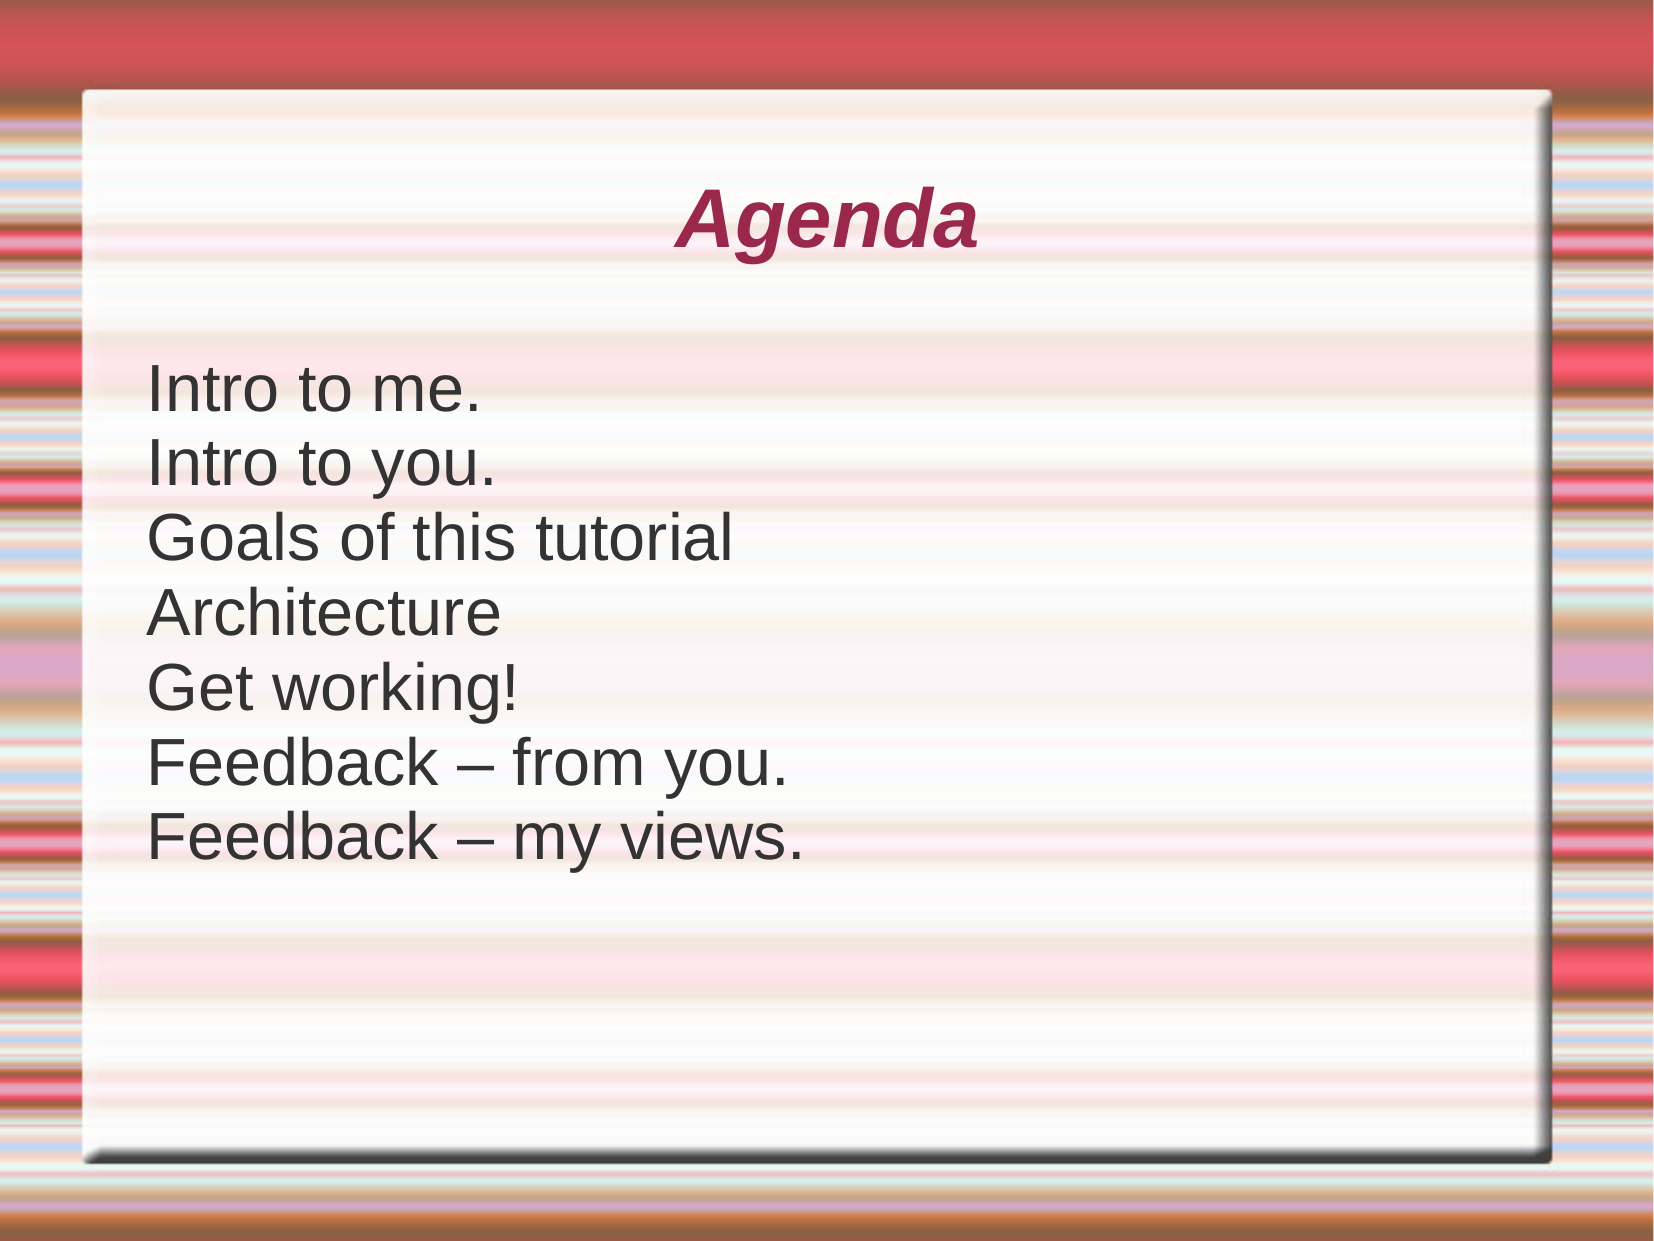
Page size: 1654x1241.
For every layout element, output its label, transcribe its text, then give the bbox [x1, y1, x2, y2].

list Intro to me. Intro to you. Goals of this tutorial Architecture Get working! Feedback – from you. Feedback – my views. [134, 350, 1516, 1133]
title Agenda [121, 114, 1534, 322]
picture [0, 0, 1654, 1241]
